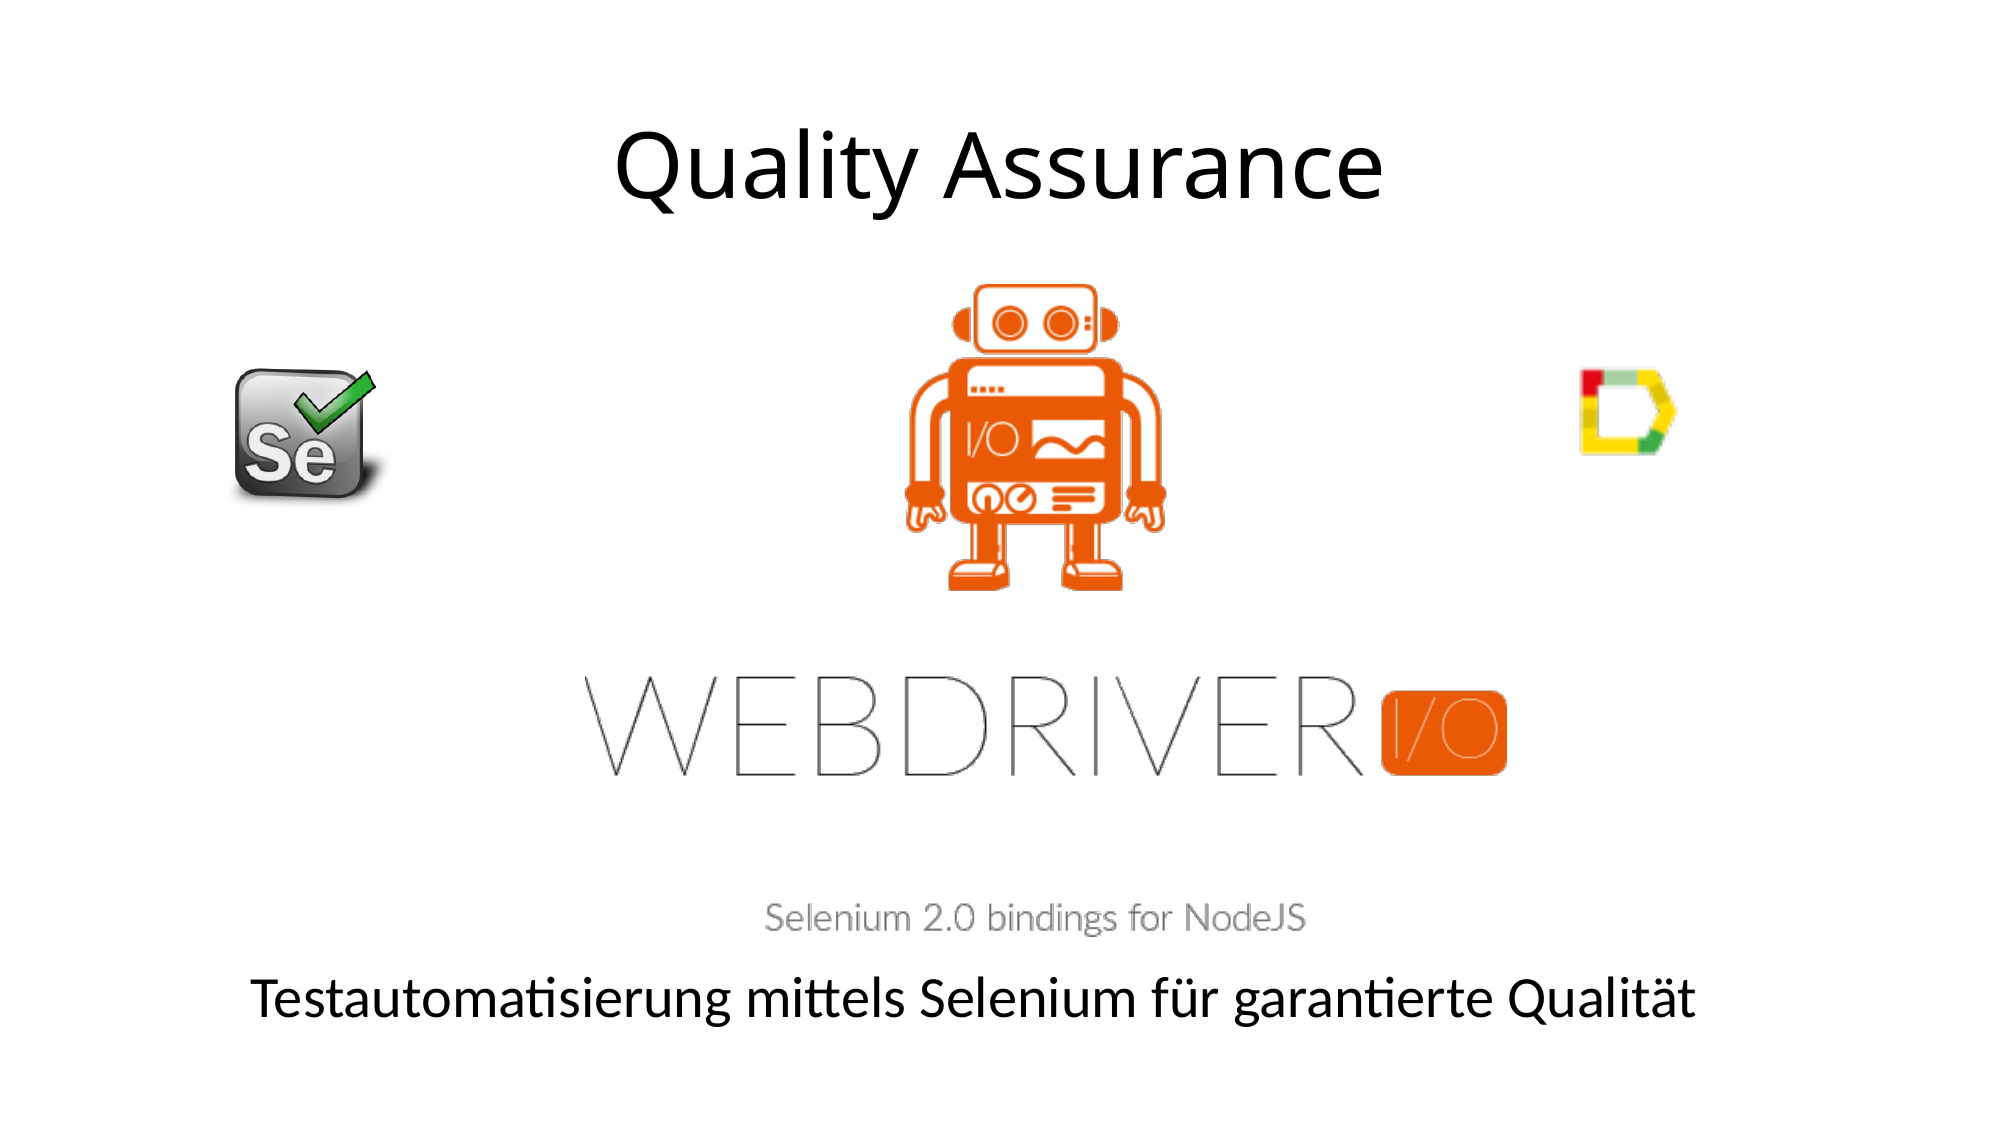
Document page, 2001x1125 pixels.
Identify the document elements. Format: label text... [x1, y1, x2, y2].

picture [1575, 359, 1681, 465]
picture [225, 360, 391, 511]
list Testautomatisierung mittels Selenium für garantierte Qualität [165, 960, 1891, 1066]
title Quality Assurance [137, 59, 1863, 278]
picture [585, 284, 1507, 937]
